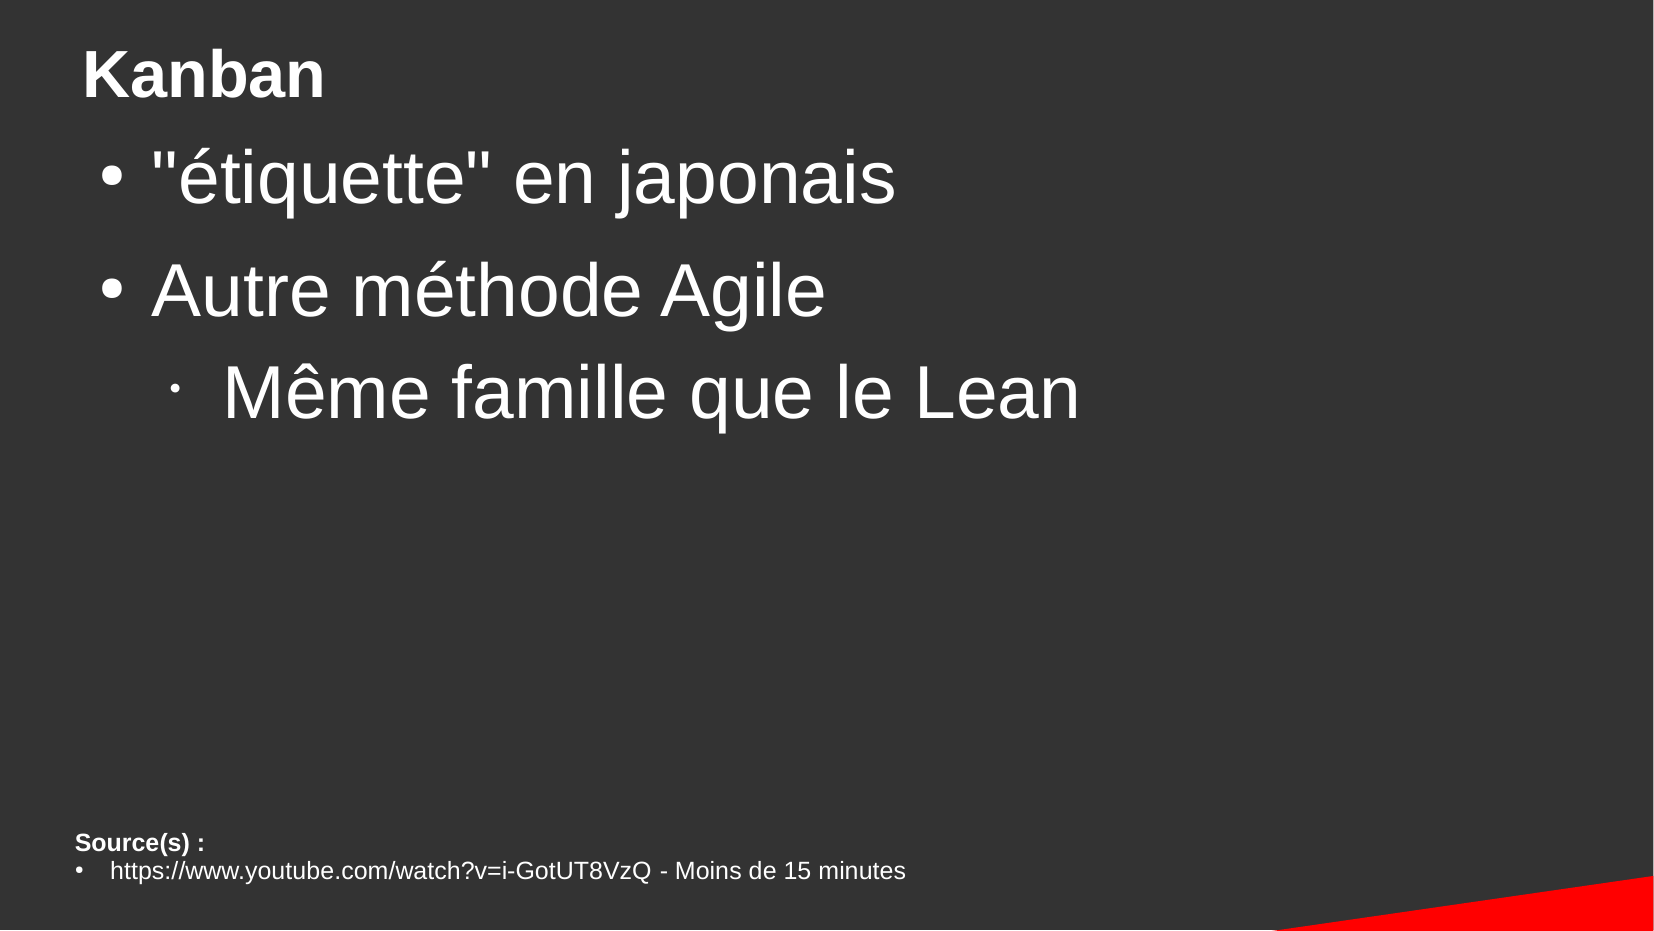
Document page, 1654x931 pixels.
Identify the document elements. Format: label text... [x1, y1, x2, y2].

title Kanban [82, 37, 1571, 122]
text_box Source(s) : https://www.youtube.com/watch?v=i-GotUT8VzQ - Moins de 15 minutes [60, 821, 1546, 921]
text_box [1271, 875, 1654, 931]
list "étiquette" en japonais Autre méthode Agile Même famille que le Lean [80, 135, 1620, 777]
